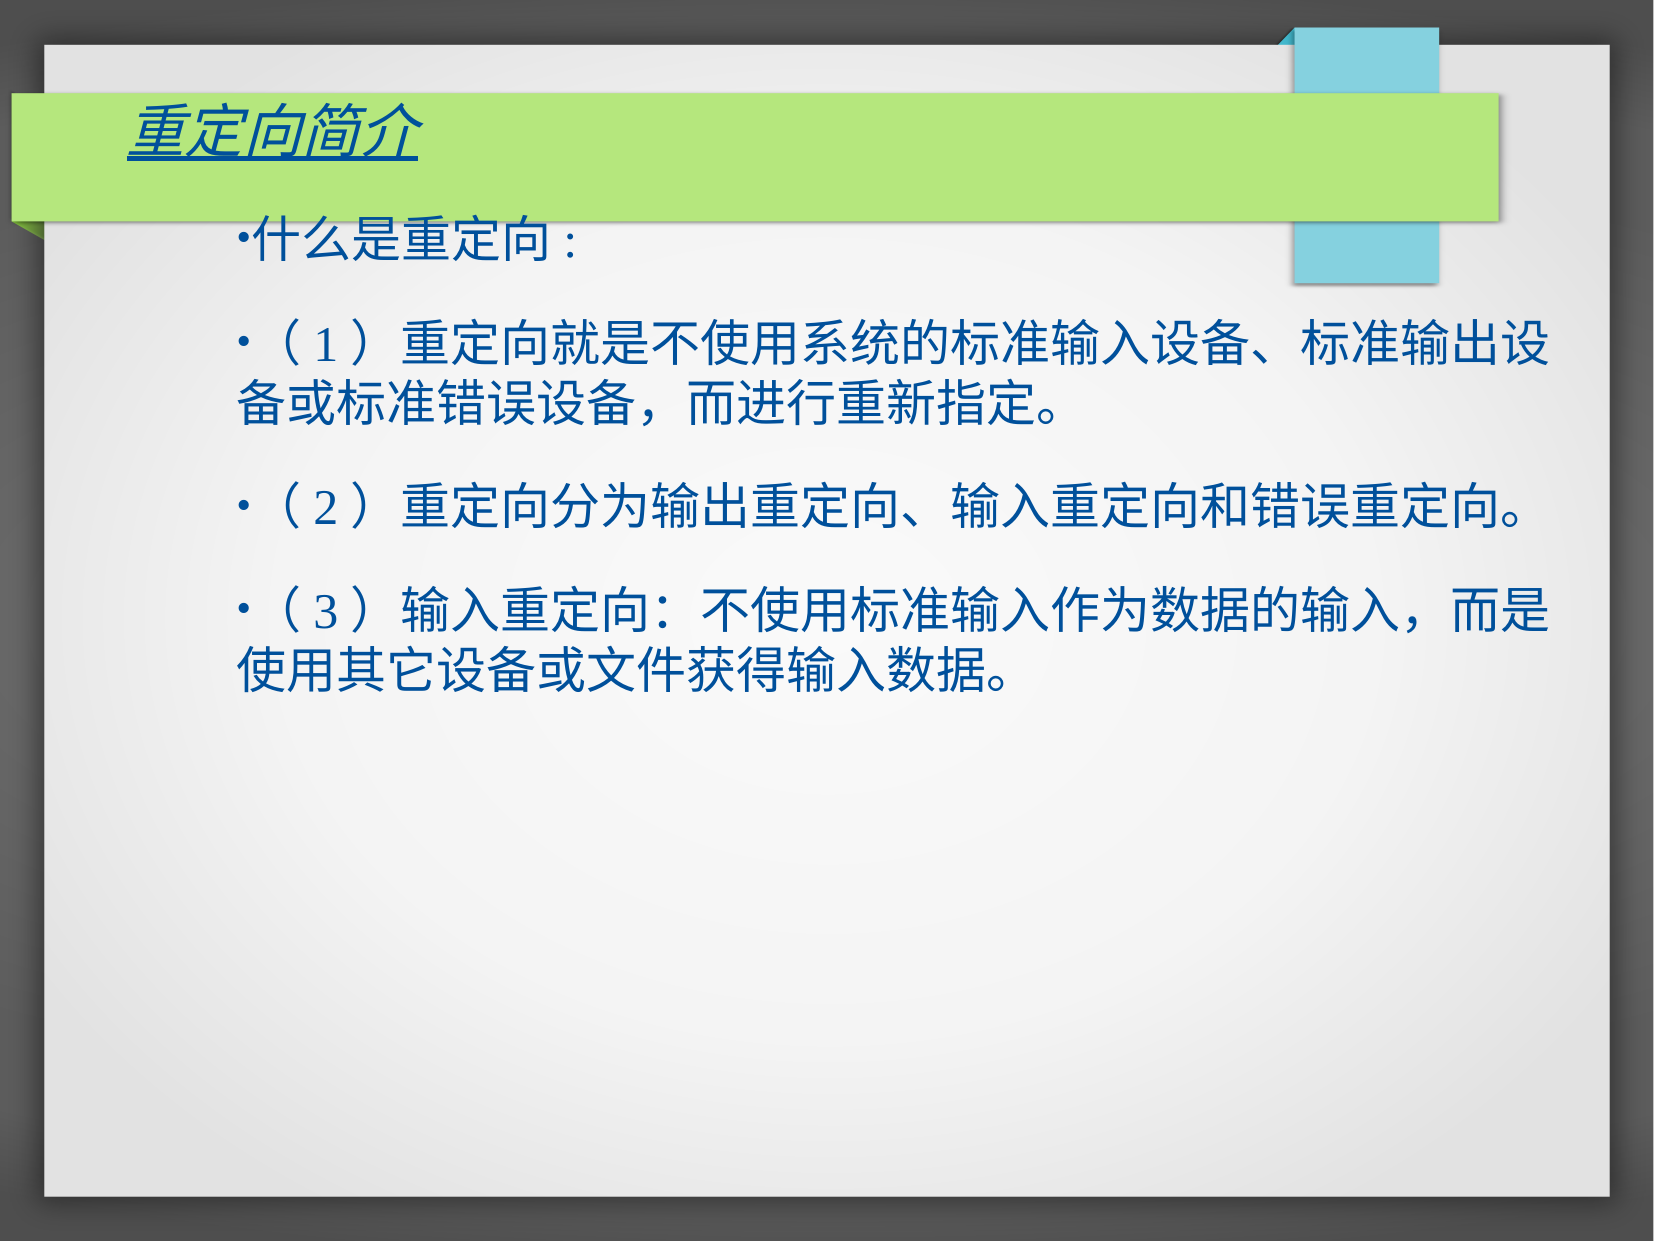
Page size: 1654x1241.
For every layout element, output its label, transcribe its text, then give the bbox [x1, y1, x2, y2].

picture [0, 0, 1654, 1241]
text_box 重定向简介 什么是重定向: （1）重定向就是不使用系统的标准输入设备、标准输出设备或标准错误设备，而进行重新指定。 （2）重定向分为输出重定向、输入重定向和错误重定向。 （3）输入重定向：不使用标准输入作为数据的输入，而是使用其它设备或文件获得输入数据。 [71, 86, 1595, 707]
